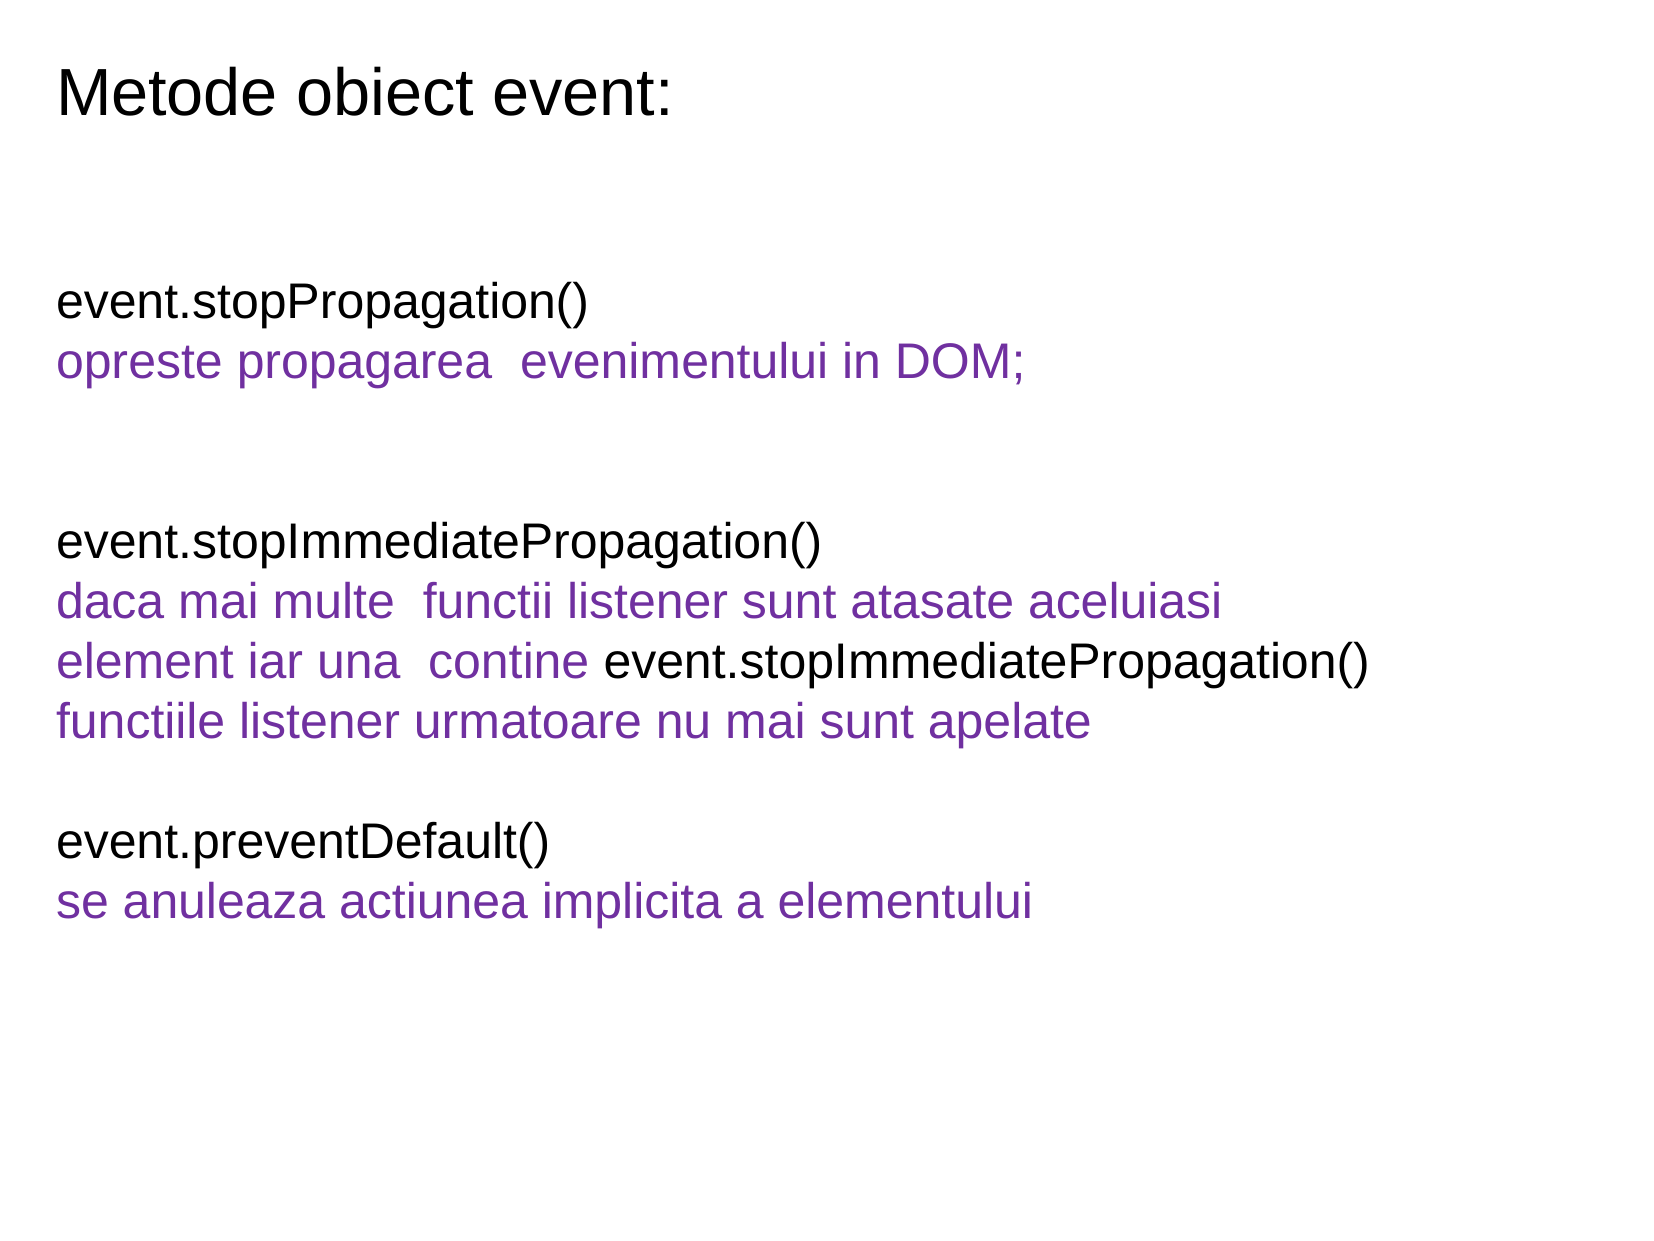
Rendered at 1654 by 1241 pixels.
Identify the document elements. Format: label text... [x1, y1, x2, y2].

text_box Metode obiect event: event.stopPropagation() opreste propagarea evenimentului in DOM; event.stopImmediatePropagation() daca mai multe functii listener sunt atasate aceluiasi element iar una contine event.stopImmediatePropagation() functiile listener urmatoare nu mai sunt apelate event.preventDefault() se anuleaza actiunea implicita a elementului [41, 41, 1654, 1241]
